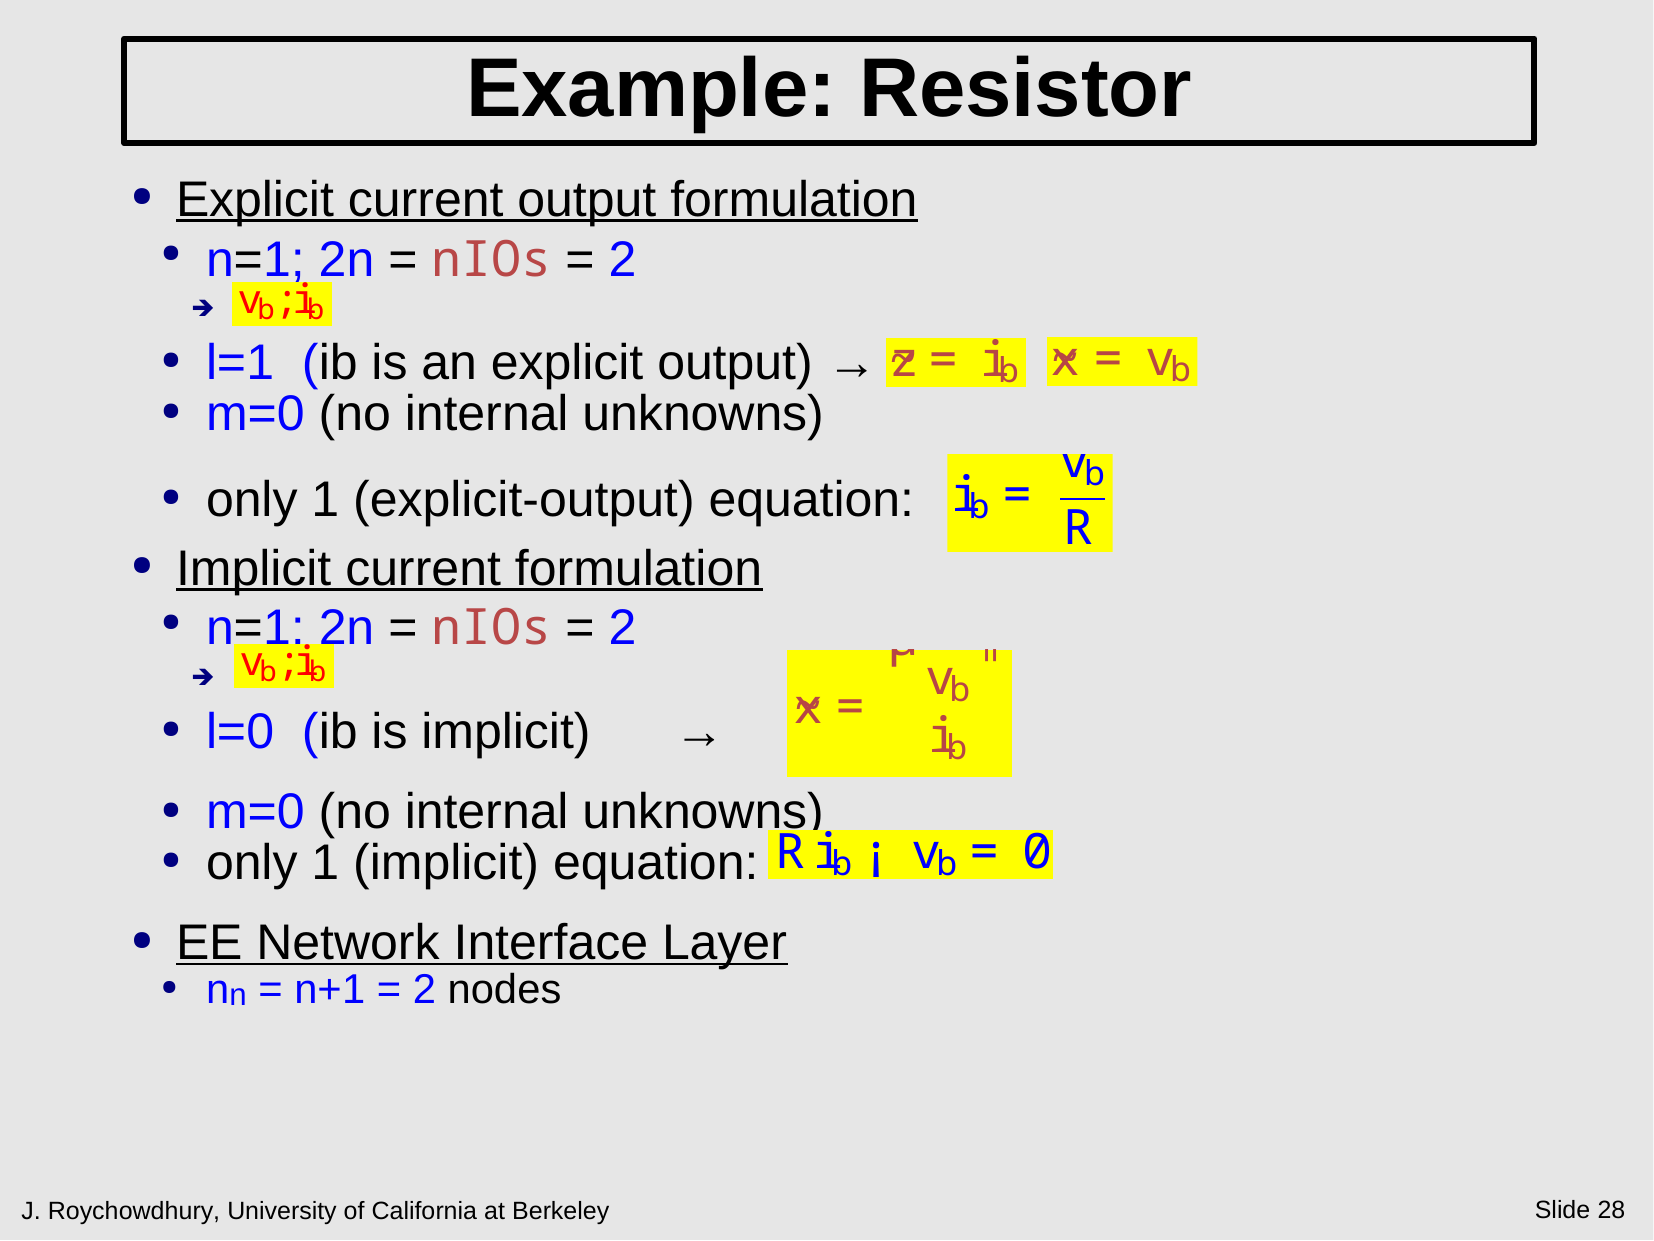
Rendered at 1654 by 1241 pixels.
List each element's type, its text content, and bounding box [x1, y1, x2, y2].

picture [947, 454, 1113, 552]
title Example: Resistor [124, 38, 1535, 144]
list Explicit current output formulation n=1; 2n = nIOs = 2 l=1 (ib is an explicit output) → , m=0 (no internal unknowns) only 1 (explicit-output) equation: Implicit current formulation n=1; 2n = nIOs = 2 l=0 (ib is implicit) → m=0 (no internal unknowns) only 1 (implicit) equation: EE Network Interface Layer nn = n+1 = 2 nodes [101, 175, 1514, 1071]
picture [231, 281, 332, 327]
picture [786, 649, 1012, 777]
picture [1047, 336, 1198, 386]
picture [768, 830, 1054, 879]
picture [885, 337, 1026, 387]
picture [233, 643, 334, 689]
